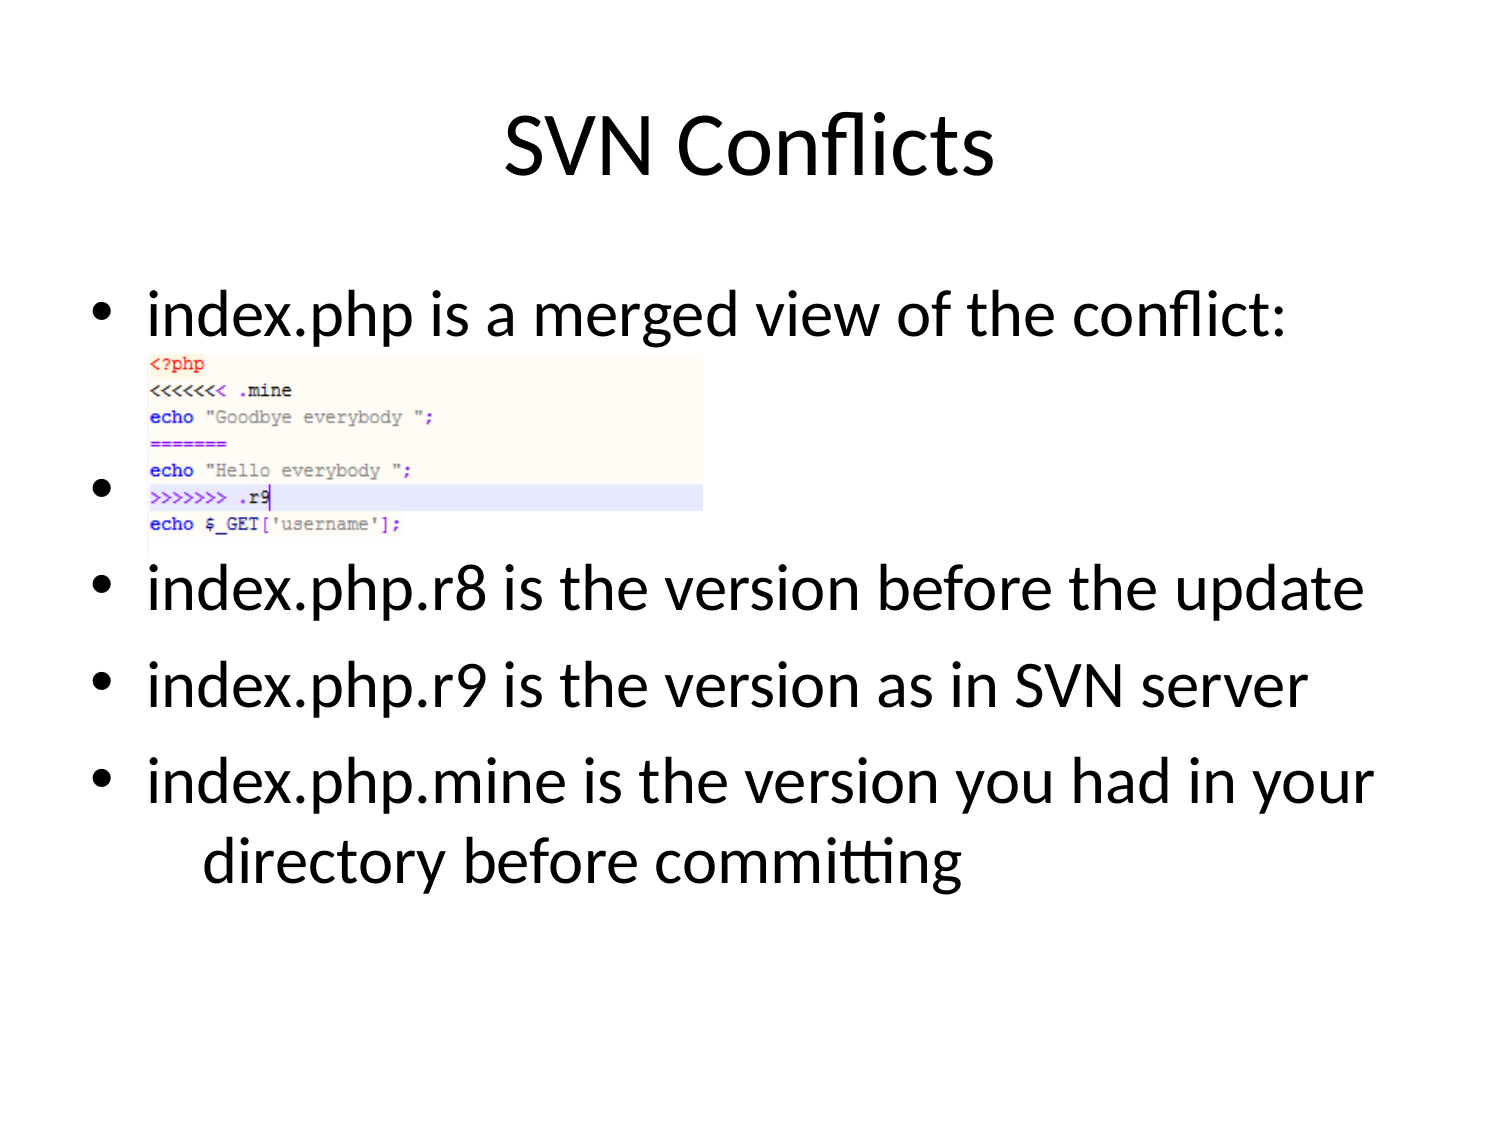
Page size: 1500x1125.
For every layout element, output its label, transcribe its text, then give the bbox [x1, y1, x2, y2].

list index.php is a merged view of the conflict: index.php.r8 is the version before the update index.php.r9 is the version as in SVN server index.php.mine is the version you had in your directory before committing [75, 262, 1426, 1005]
title SVN Conflicts [75, 45, 1426, 233]
picture [147, 354, 703, 560]
